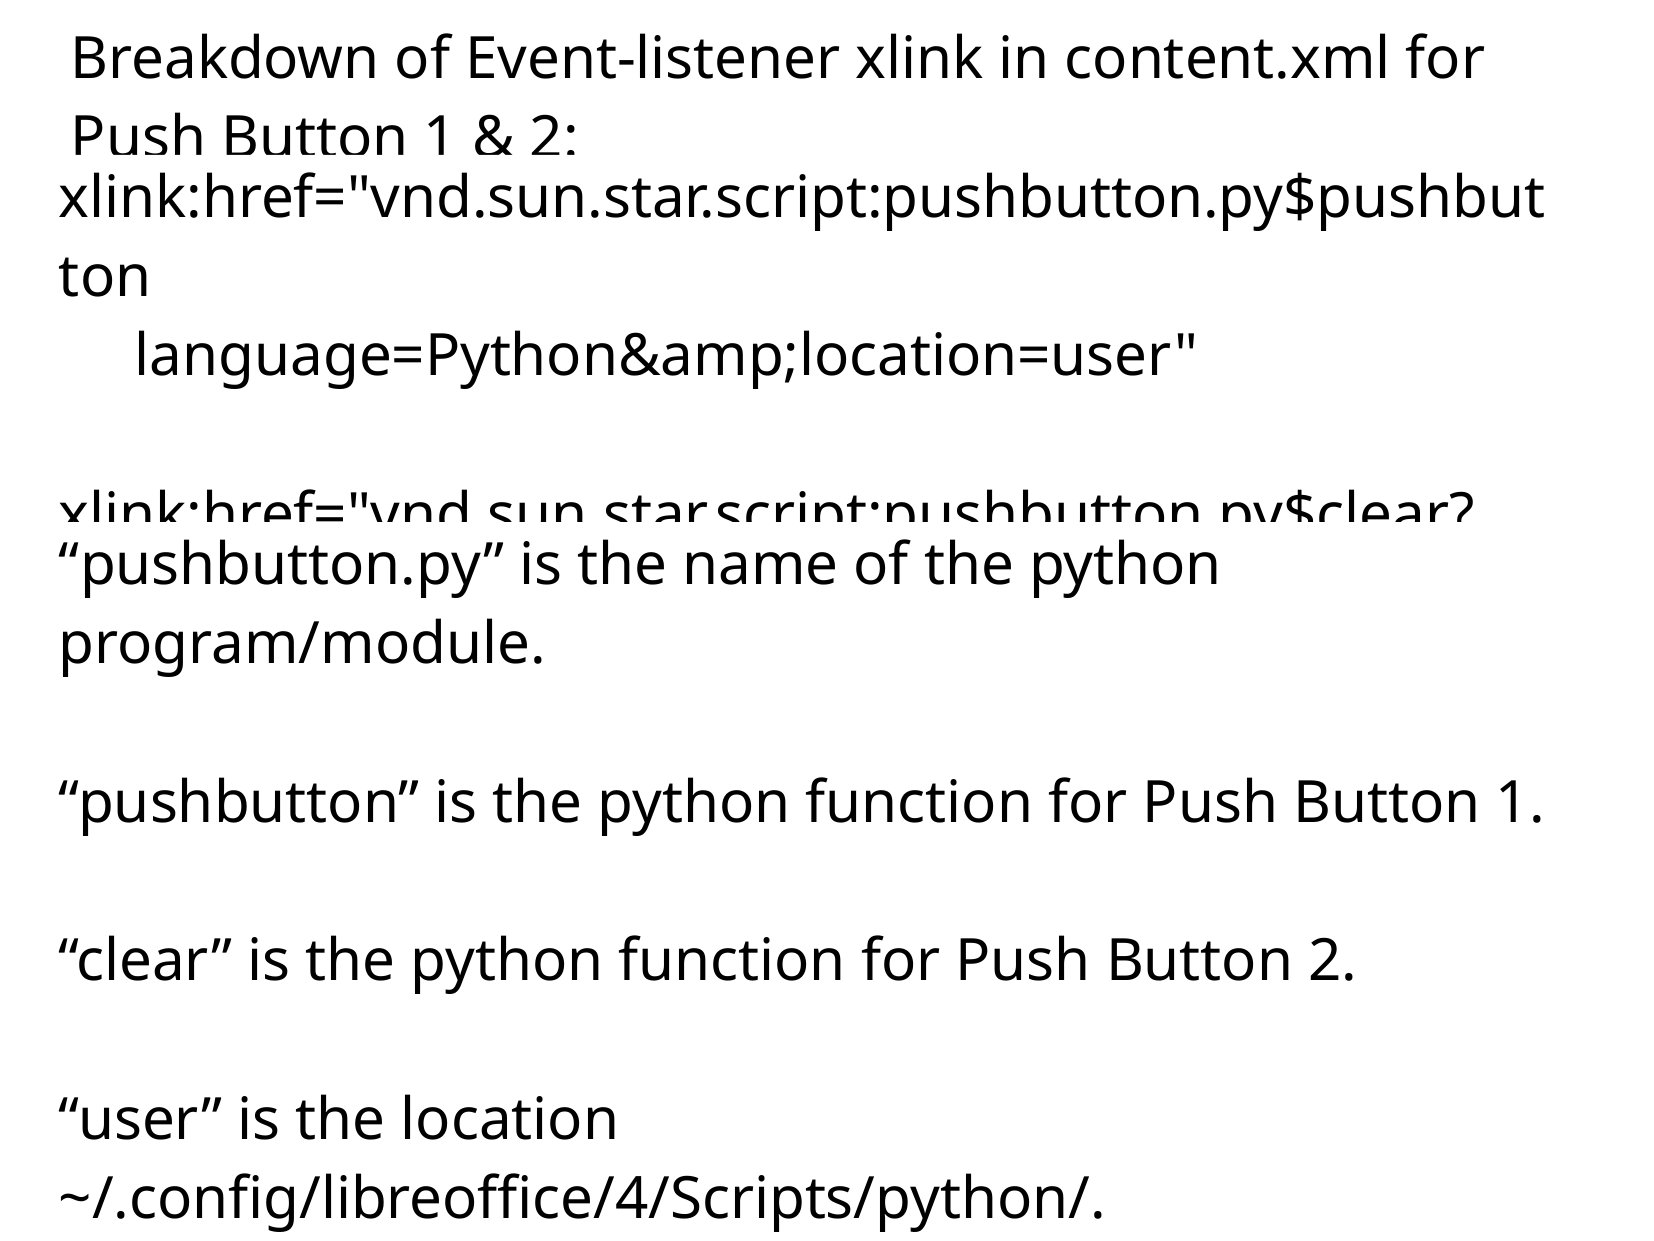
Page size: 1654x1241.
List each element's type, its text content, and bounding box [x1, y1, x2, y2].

title xlink:href="vnd.sun.star.script:pushbutton.py$pushbutton language=Python&amp;location=user" xlink:href="vnd.sun.star.script:pushbutton.py$clear? language=Python&amp;location=user" [59, 181, 1548, 522]
title Breakdown of Event-listener xlink in content.xml for Push Button 1 & 2: [70, 31, 1559, 160]
title “pushbutton.py” is the name of the python program/module. “pushbutton” is the python function for Push Button 1. “clear” is the python function for Push Button 2. “user” is the location ~/.config/libreoffice/4/Scripts/python/. [59, 590, 1642, 1168]
